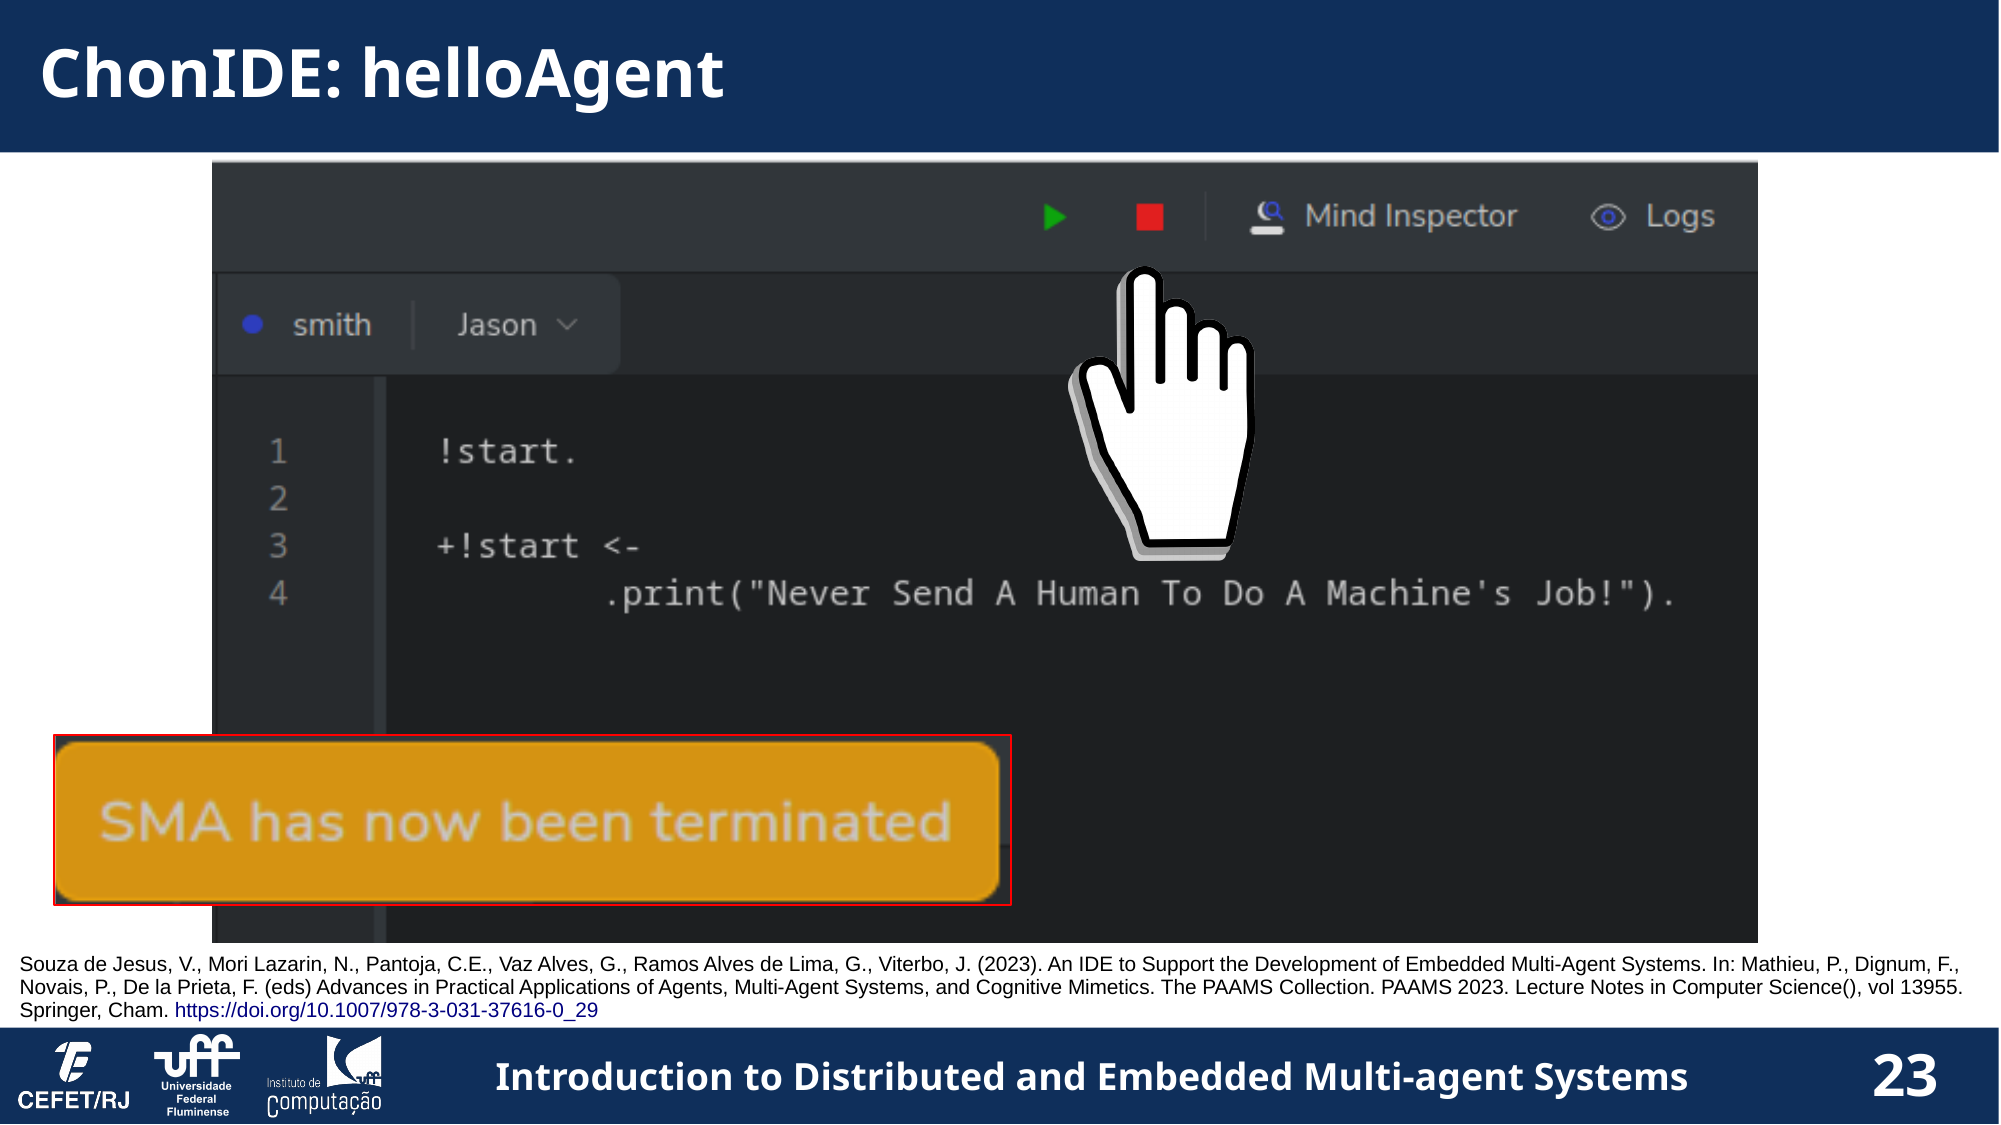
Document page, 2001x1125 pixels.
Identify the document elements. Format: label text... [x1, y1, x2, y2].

picture [55, 736, 1010, 904]
picture [212, 159, 1758, 943]
picture [265, 1033, 383, 1118]
text_box ChonIDE: helloAgent [25, 23, 1998, 116]
picture [18, 1030, 129, 1125]
picture [153, 1033, 241, 1121]
text_box Souza de Jesus, V., Mori Lazarin, N., Pantoja, C.E., Vaz Alves, G., Ramos Alves de Lima, G., Viterbo, J. (2023). An IDE to Support the Development of Embedded Multi-Agent Systems. In: Mathieu, P., Dignum, F., Novais, P., De la Prieta, F. (eds) Advances in Practical Applications of Agents, Multi-Agent Systems, and Cognitive Mimetics. The PAAMS Collection. PAAMS 2023. Lecture Notes in Computer Science(), vol 13955. Springer, Cham. https://doi.org/10.1007/978-3-031-37616-0_29 [4, 944, 1979, 1030]
